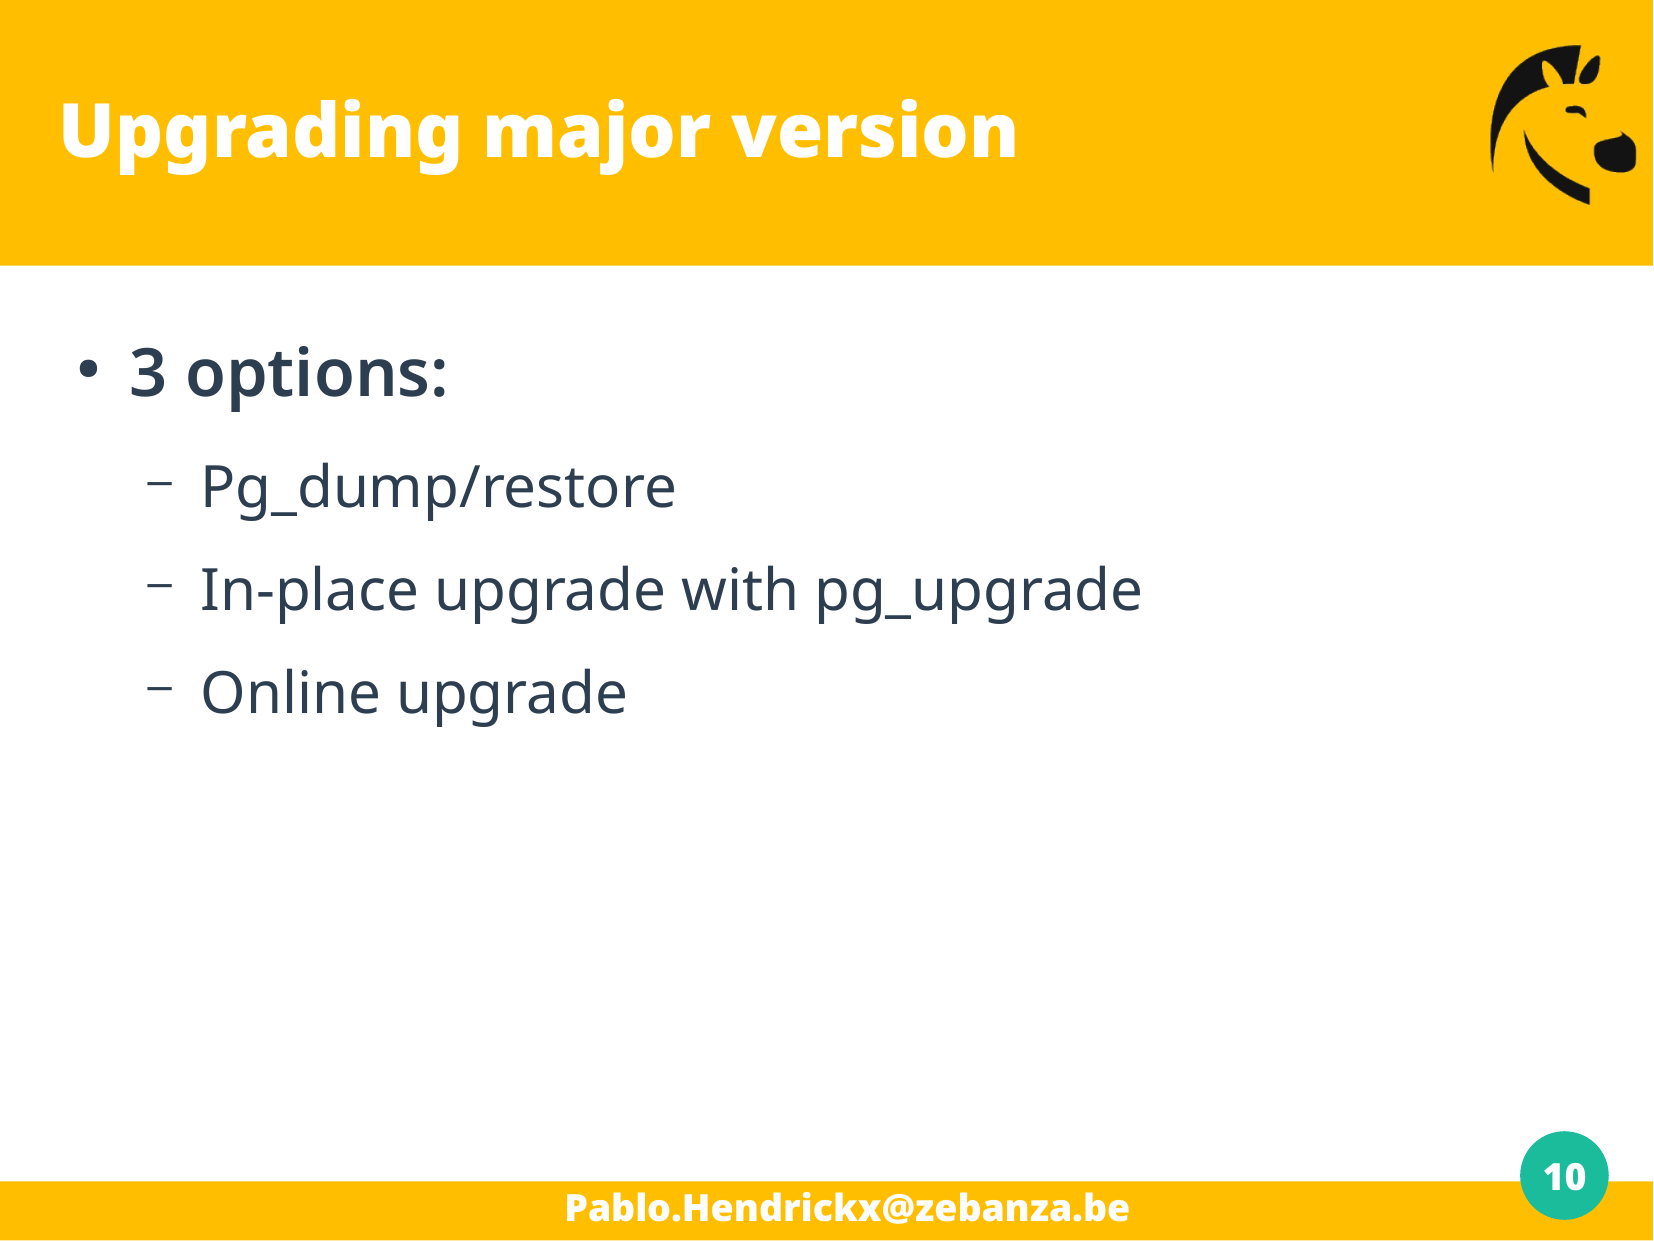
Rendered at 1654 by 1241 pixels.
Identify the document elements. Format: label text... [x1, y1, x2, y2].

picture [1410, 0, 1654, 241]
list 3 options: Pg_dump/restore In-place upgrade with pg_upgrade Online upgrade [58, 324, 1594, 1152]
title Upgrading major version [58, 49, 1594, 207]
